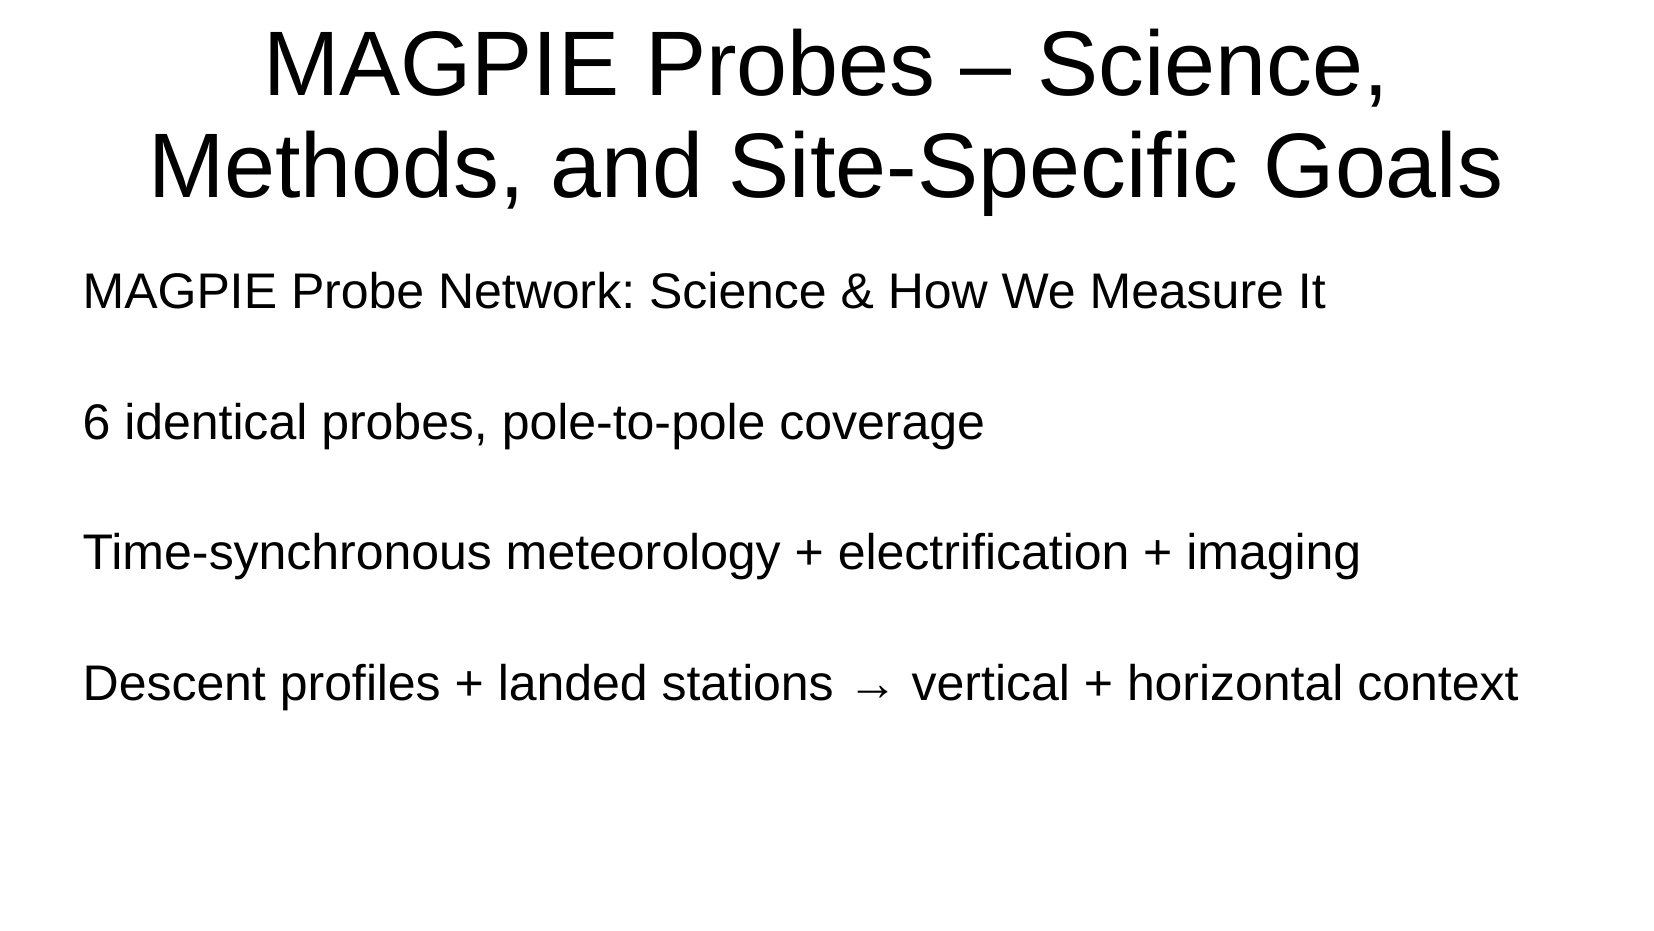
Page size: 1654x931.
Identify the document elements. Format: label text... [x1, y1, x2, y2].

subtitle MAGPIE Probe Network: Science & How We Measure It 6 identical probes, pole-to-pole coverage Time-synchronous meteorology + electrification + imaging Descent profiles + landed stations → vertical + horizontal context [82, 217, 1571, 757]
title MAGPIE Probes – Science, Methods, and Site-Specific Goals [82, 12, 1571, 217]
